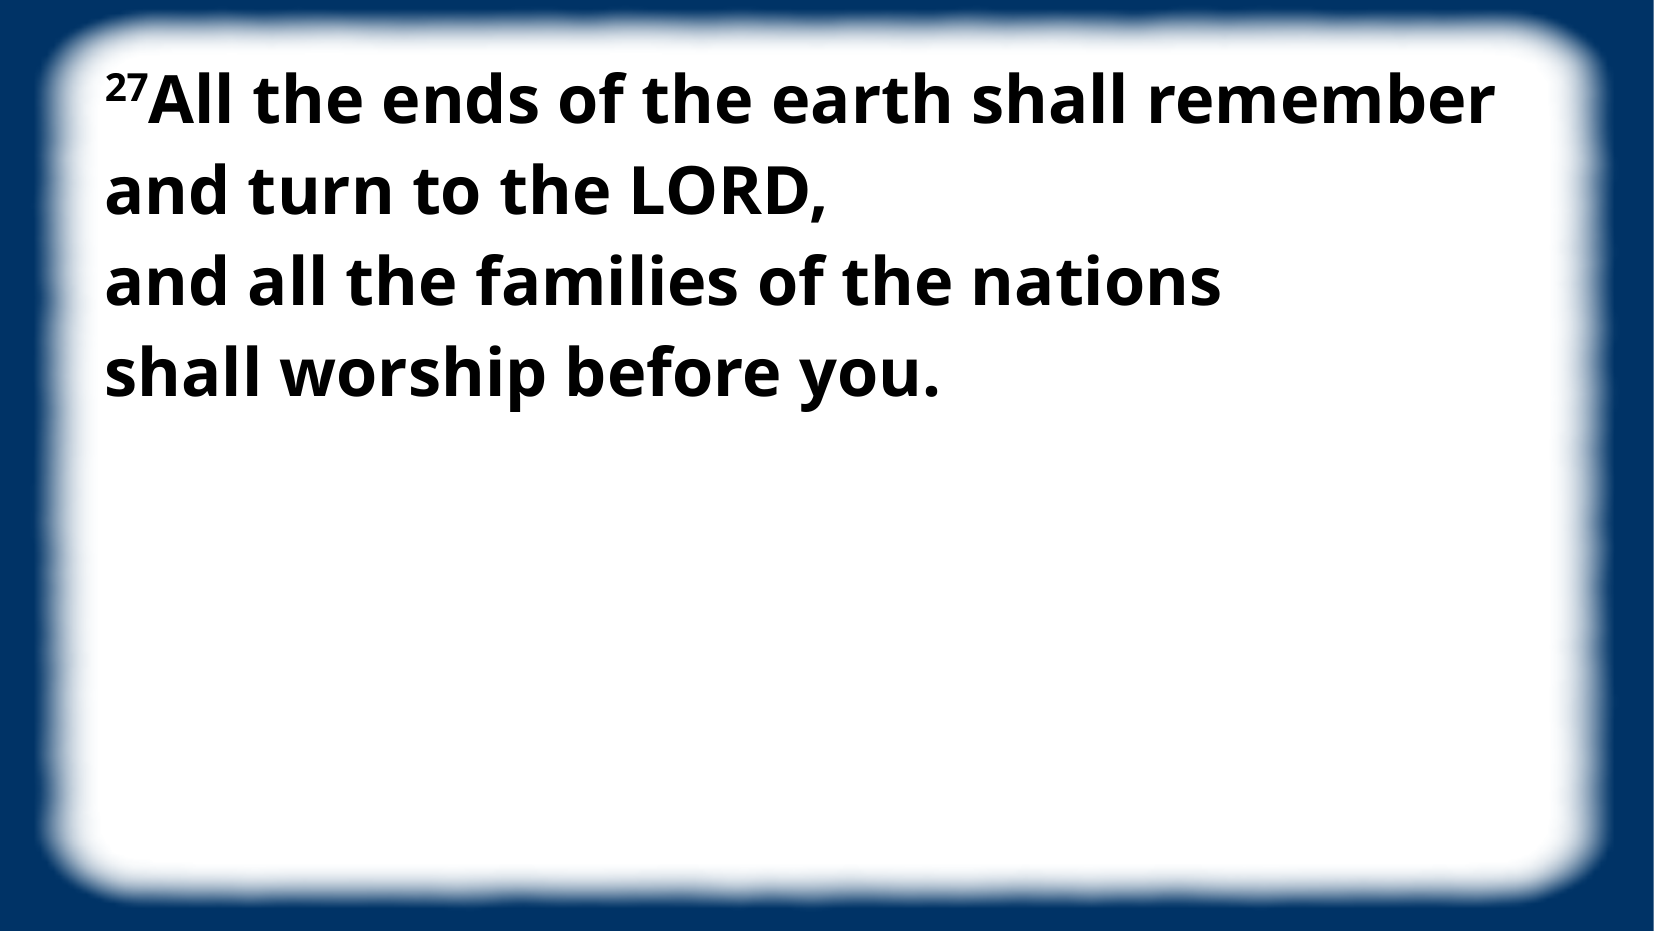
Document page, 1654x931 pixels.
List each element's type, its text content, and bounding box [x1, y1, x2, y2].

picture [0, 0, 1654, 931]
text_box 27All the ends of the earth shall remember and turn to the LORD, and all the families of the nations shall worship before you. [90, 45, 1561, 415]
